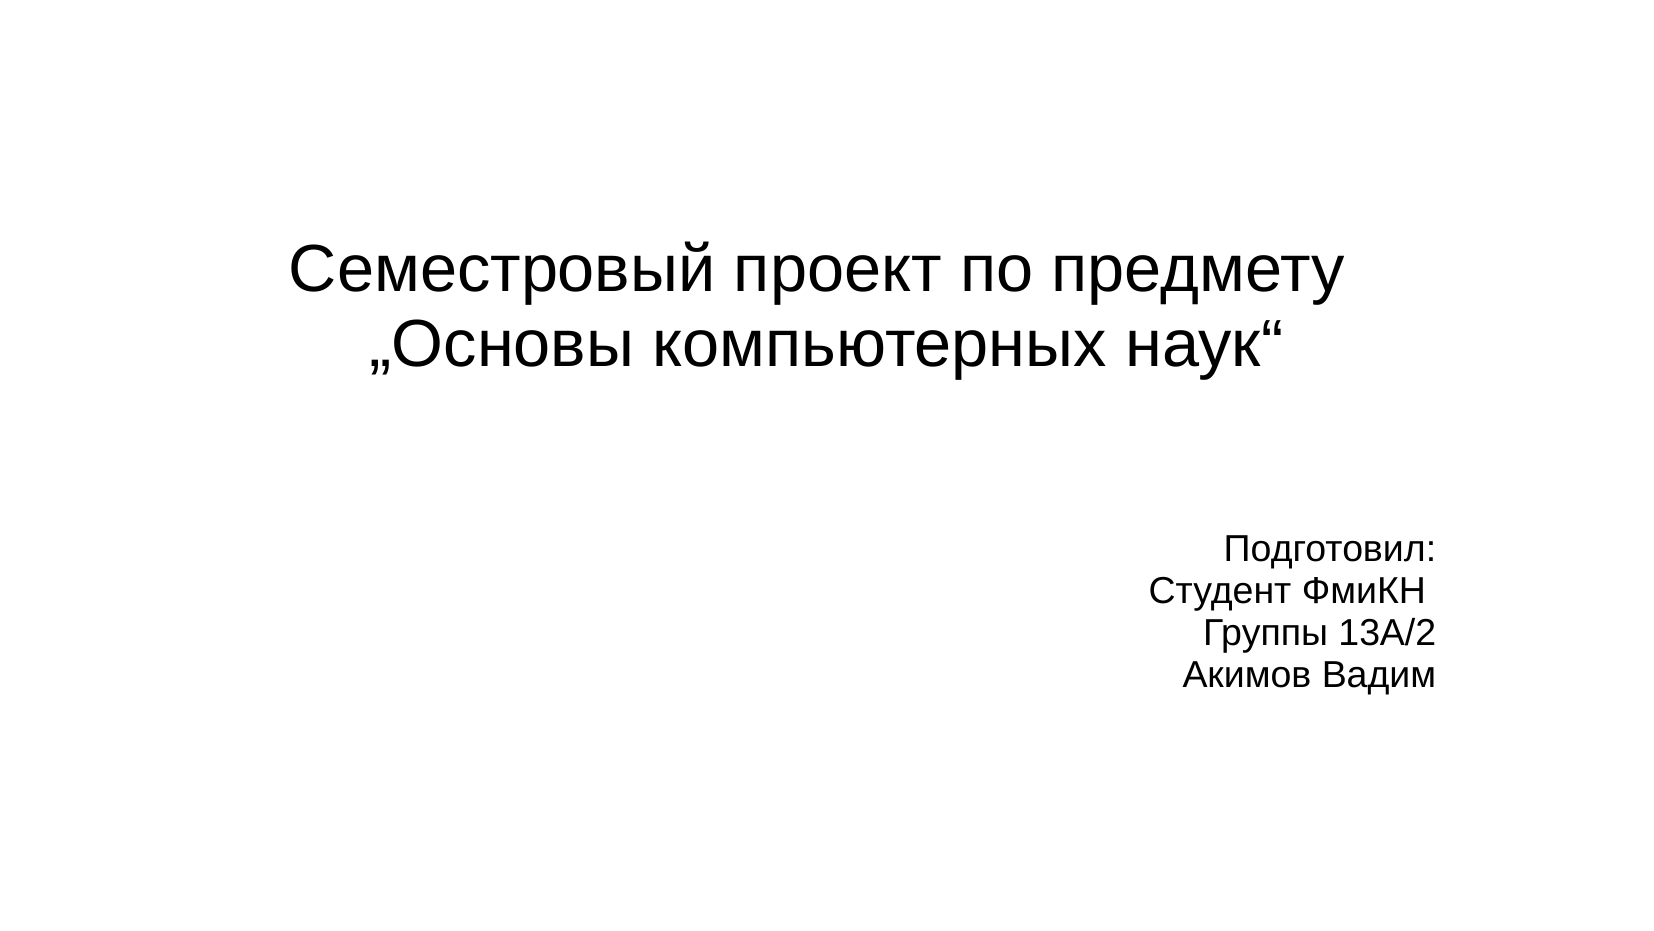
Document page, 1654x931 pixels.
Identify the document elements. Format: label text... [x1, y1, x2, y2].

text_box Подготовил: Студент ФмиКН Группы 13А/2 Акимов Вадим [1133, 519, 1511, 703]
subtitle Семестровый проект по предмету „Основы компьютерных наук“ [82, 119, 1571, 567]
